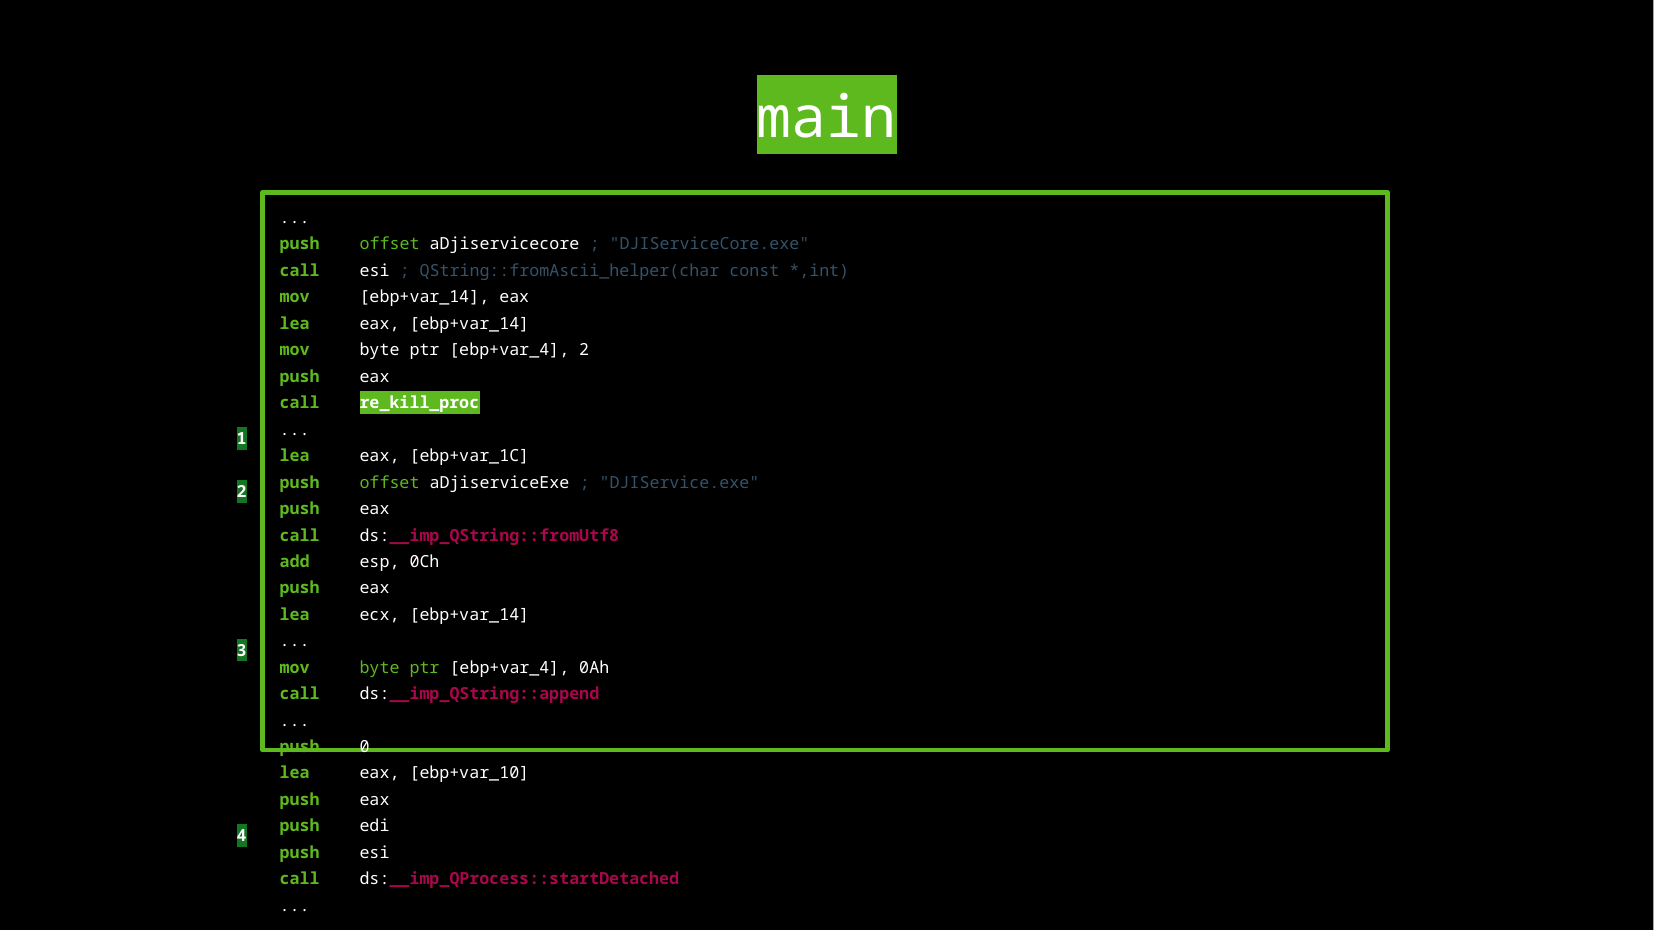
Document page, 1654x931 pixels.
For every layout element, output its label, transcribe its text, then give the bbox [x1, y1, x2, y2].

text_box 1 2 3 4 [236, 321, 275, 704]
text_box ... push offset aDjiservicecore ; "DJIServiceCore.exe" call esi ; QString::fromAscii_helper(char const *,int) mov [ebp+var_14], eax lea eax, [ebp+var_14] mov byte ptr [ebp+var_4], 2 push eax call re_kill_proc ... lea eax, [ebp+var_1C] push offset aDjiserviceExe ; "DJIService.exe" push eax call ds:__imp_QString::fromUtf8 add esp, 0Ch push eax lea ecx, [ebp+var_14] ... mov byte ptr [ebp+var_4], 0Ah call ds:__imp_QString::append ... push 0 lea eax, [ebp+var_10] push eax push edi push esi call ds:__imp_QProcess::startDetached ... [262, 192, 1388, 750]
title main [82, 37, 1571, 193]
